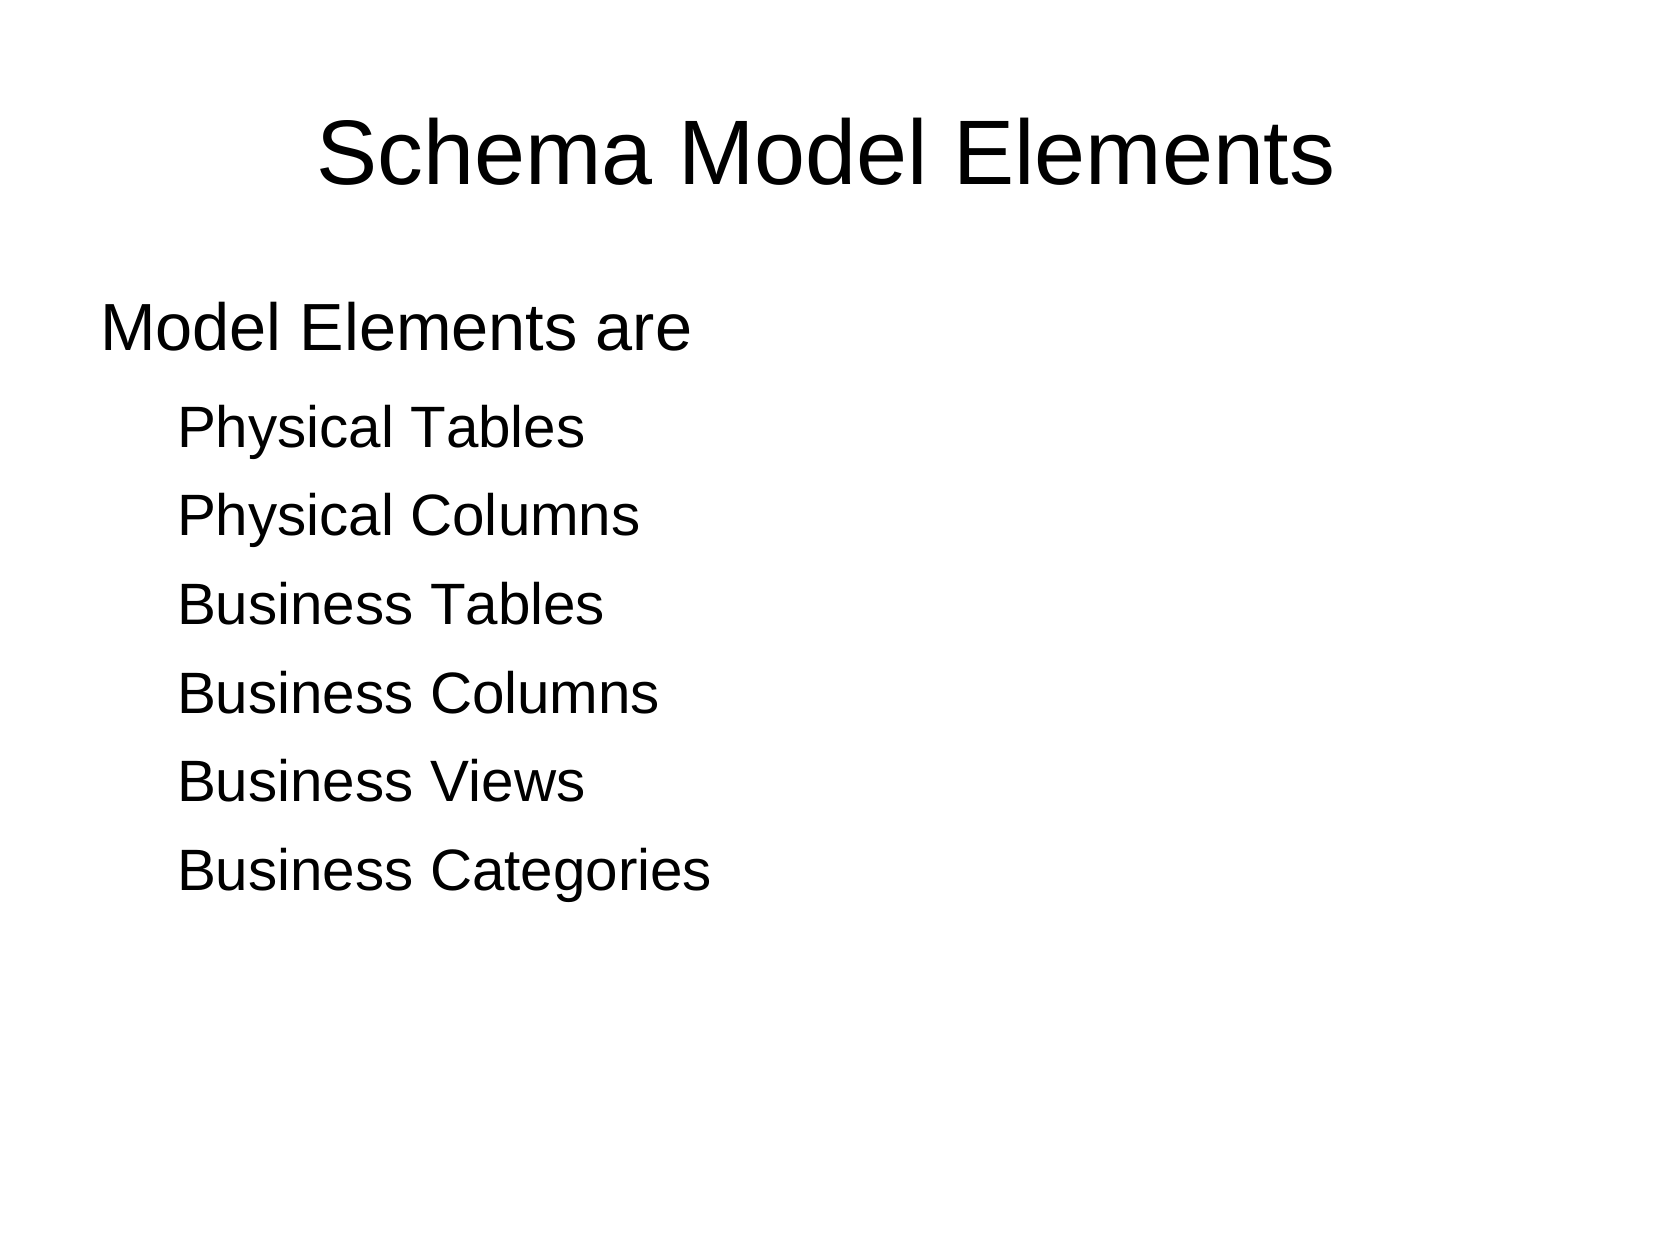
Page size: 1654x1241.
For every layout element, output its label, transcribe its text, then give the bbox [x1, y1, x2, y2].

list Model Elements are Physical Tables Physical Columns Business Tables Business Columns Business Views Business Categories [82, 290, 1571, 1109]
title Schema Model Elements [82, 49, 1571, 257]
